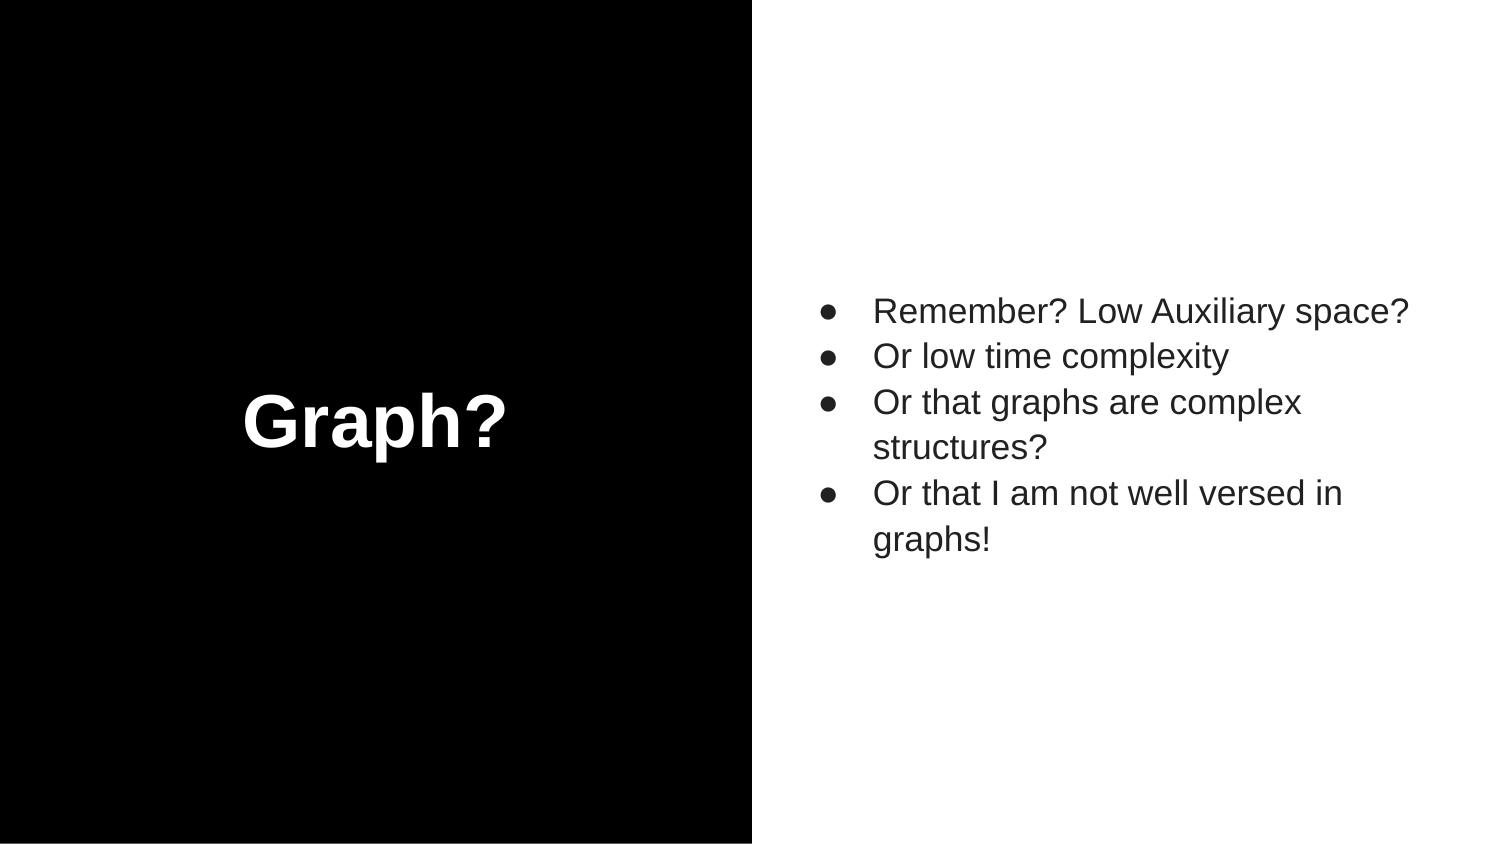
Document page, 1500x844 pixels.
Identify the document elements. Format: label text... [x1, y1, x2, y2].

title Graph? [59, 91, 693, 753]
list Remember? Low Auxiliary space? Or low time complexity Or that graphs are complex structures? Or that I am not well versed in graphs! [782, 91, 1473, 753]
